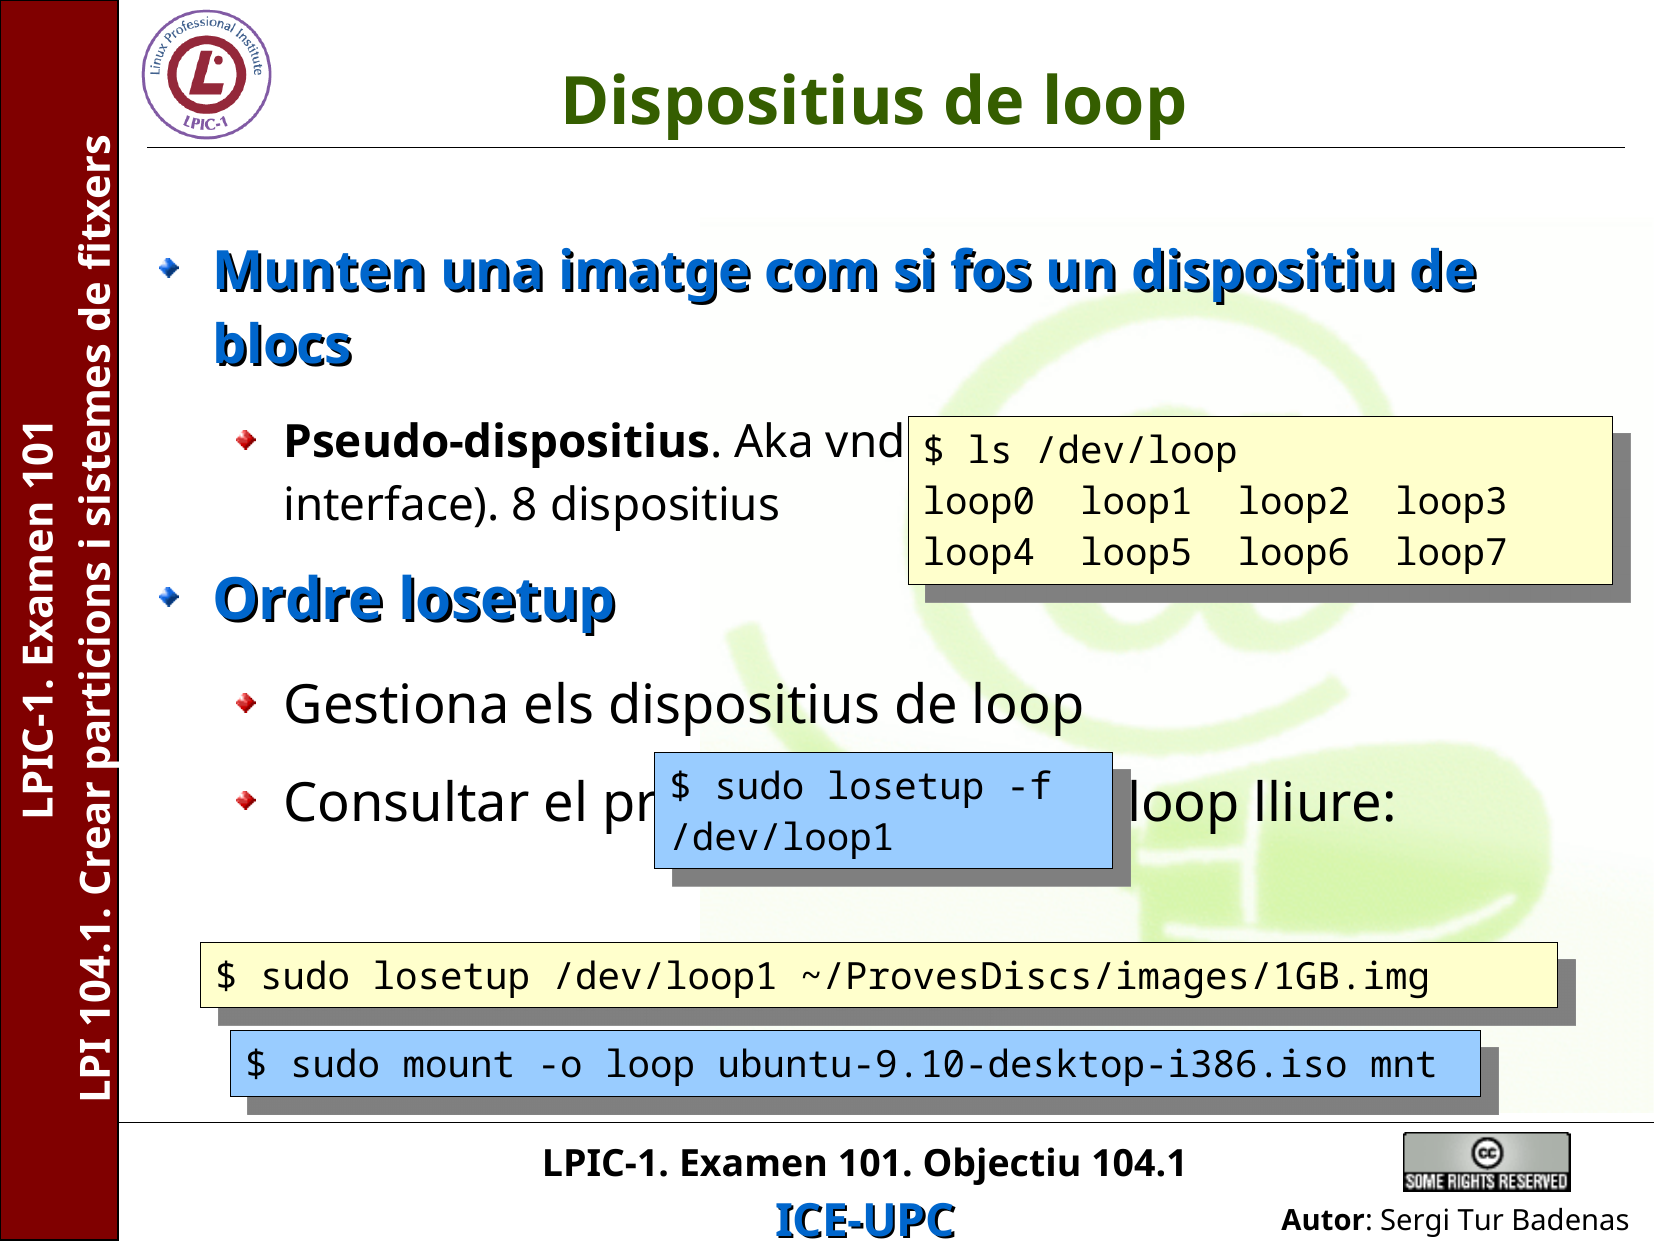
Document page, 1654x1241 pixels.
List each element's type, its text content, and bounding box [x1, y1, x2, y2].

text_box $ ls /dev/loop loop0 loop1 loop2 loop3 loop4 loop5 loop6 loop7 [908, 416, 1613, 544]
picture [700, 217, 1654, 1113]
list Munten una imatge com si fos un dispositiu de blocs Pseudo-dispositius. Aka vnd (vnode disk) o lofi (loopback file interface). 8 dispositius Ordre losetup Gestiona els dispositius de loop Consultar el primer dispositiu de loop lliure: Muntar un dispositiu de loop [141, 231, 1630, 1066]
picture [135, 5, 277, 55]
text_box $ sudo losetup -f /dev/loop1 [654, 752, 1113, 842]
picture [1403, 1132, 1571, 1192]
text_box $ sudo losetup /dev/loop1 ~/ProvesDiscs/images/1GB.img [200, 942, 1558, 995]
text_box $ sudo mount -o loop ubuntu-9.10-desktop-i386.iso mnt [230, 1030, 1481, 1094]
title Dispositius de loop [129, 55, 1619, 142]
